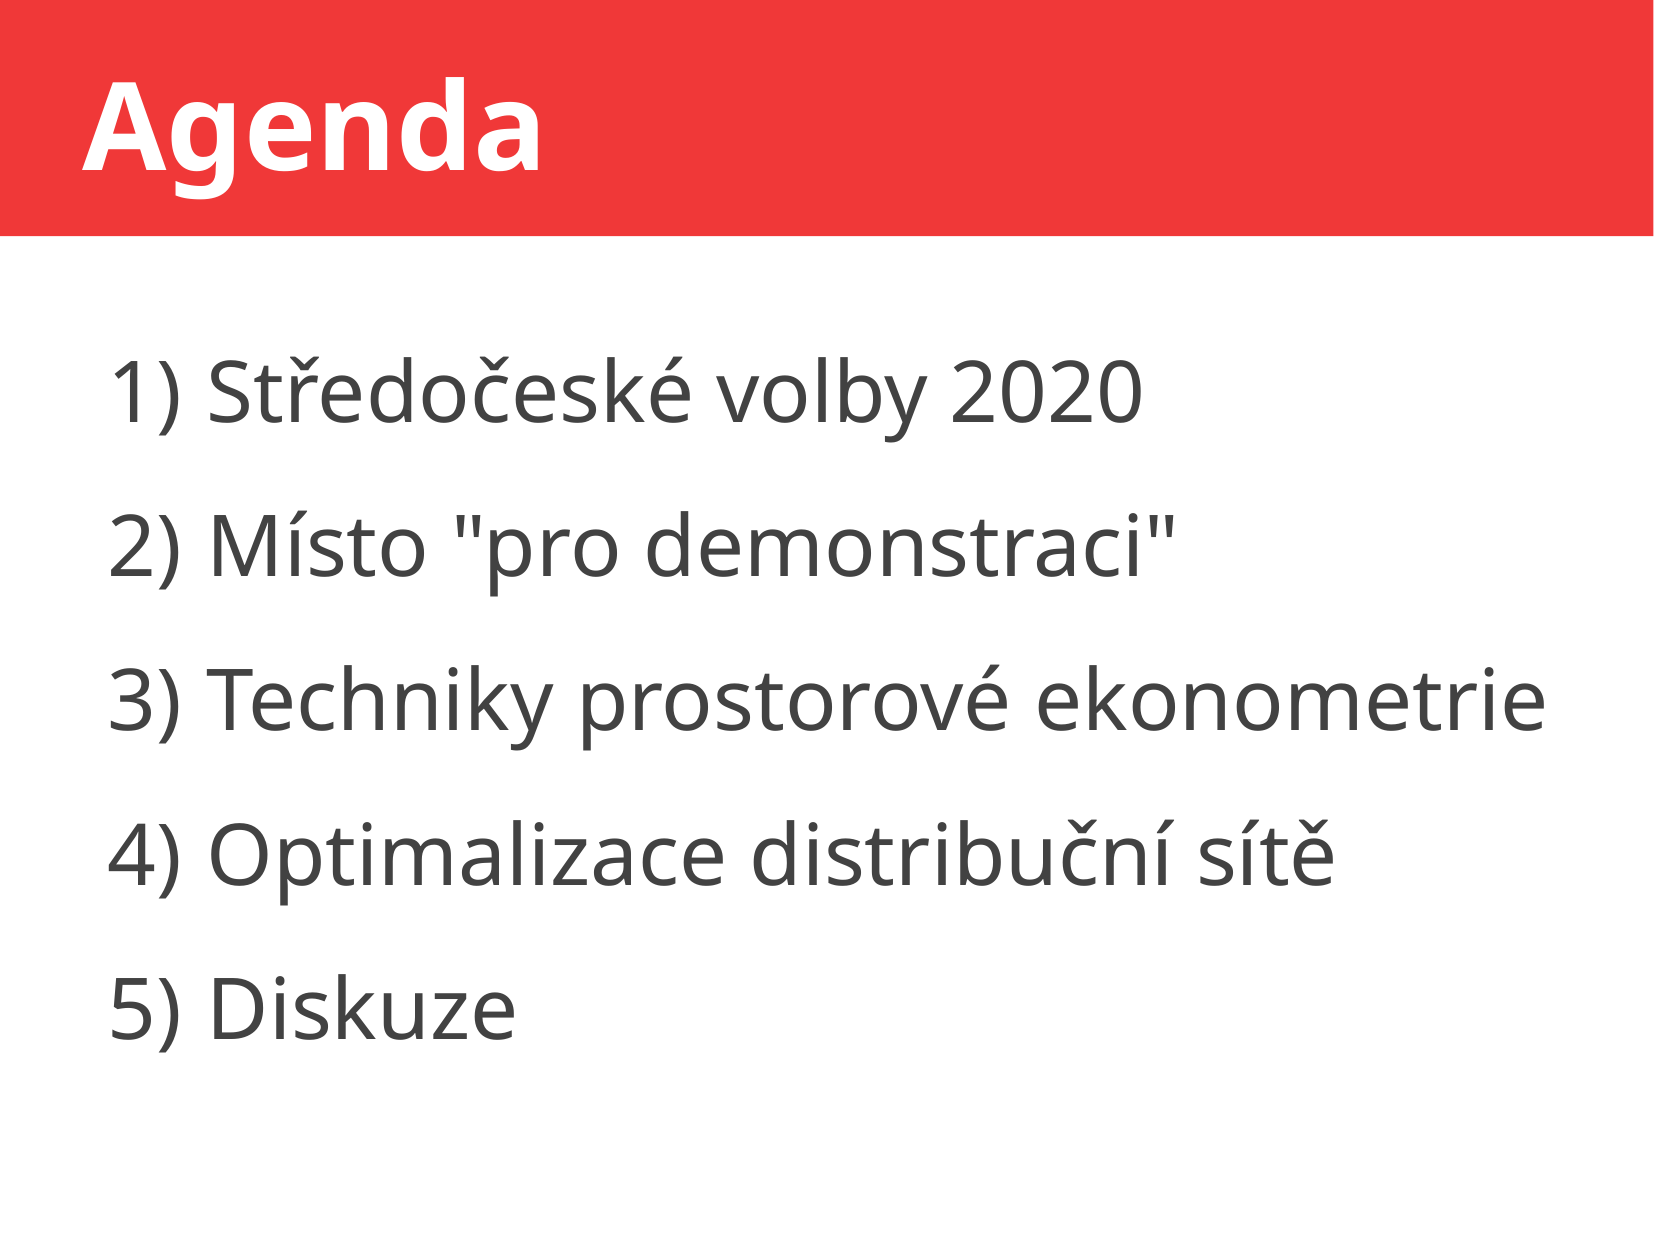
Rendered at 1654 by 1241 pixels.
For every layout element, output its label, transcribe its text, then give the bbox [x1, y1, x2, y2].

title Agenda [82, 19, 1571, 227]
list Středočeské volby 2020 Místo "pro demonstraci" Techniky prostorové ekonometrie Optimalizace distribuční sítě Diskuze [79, 330, 1560, 1096]
